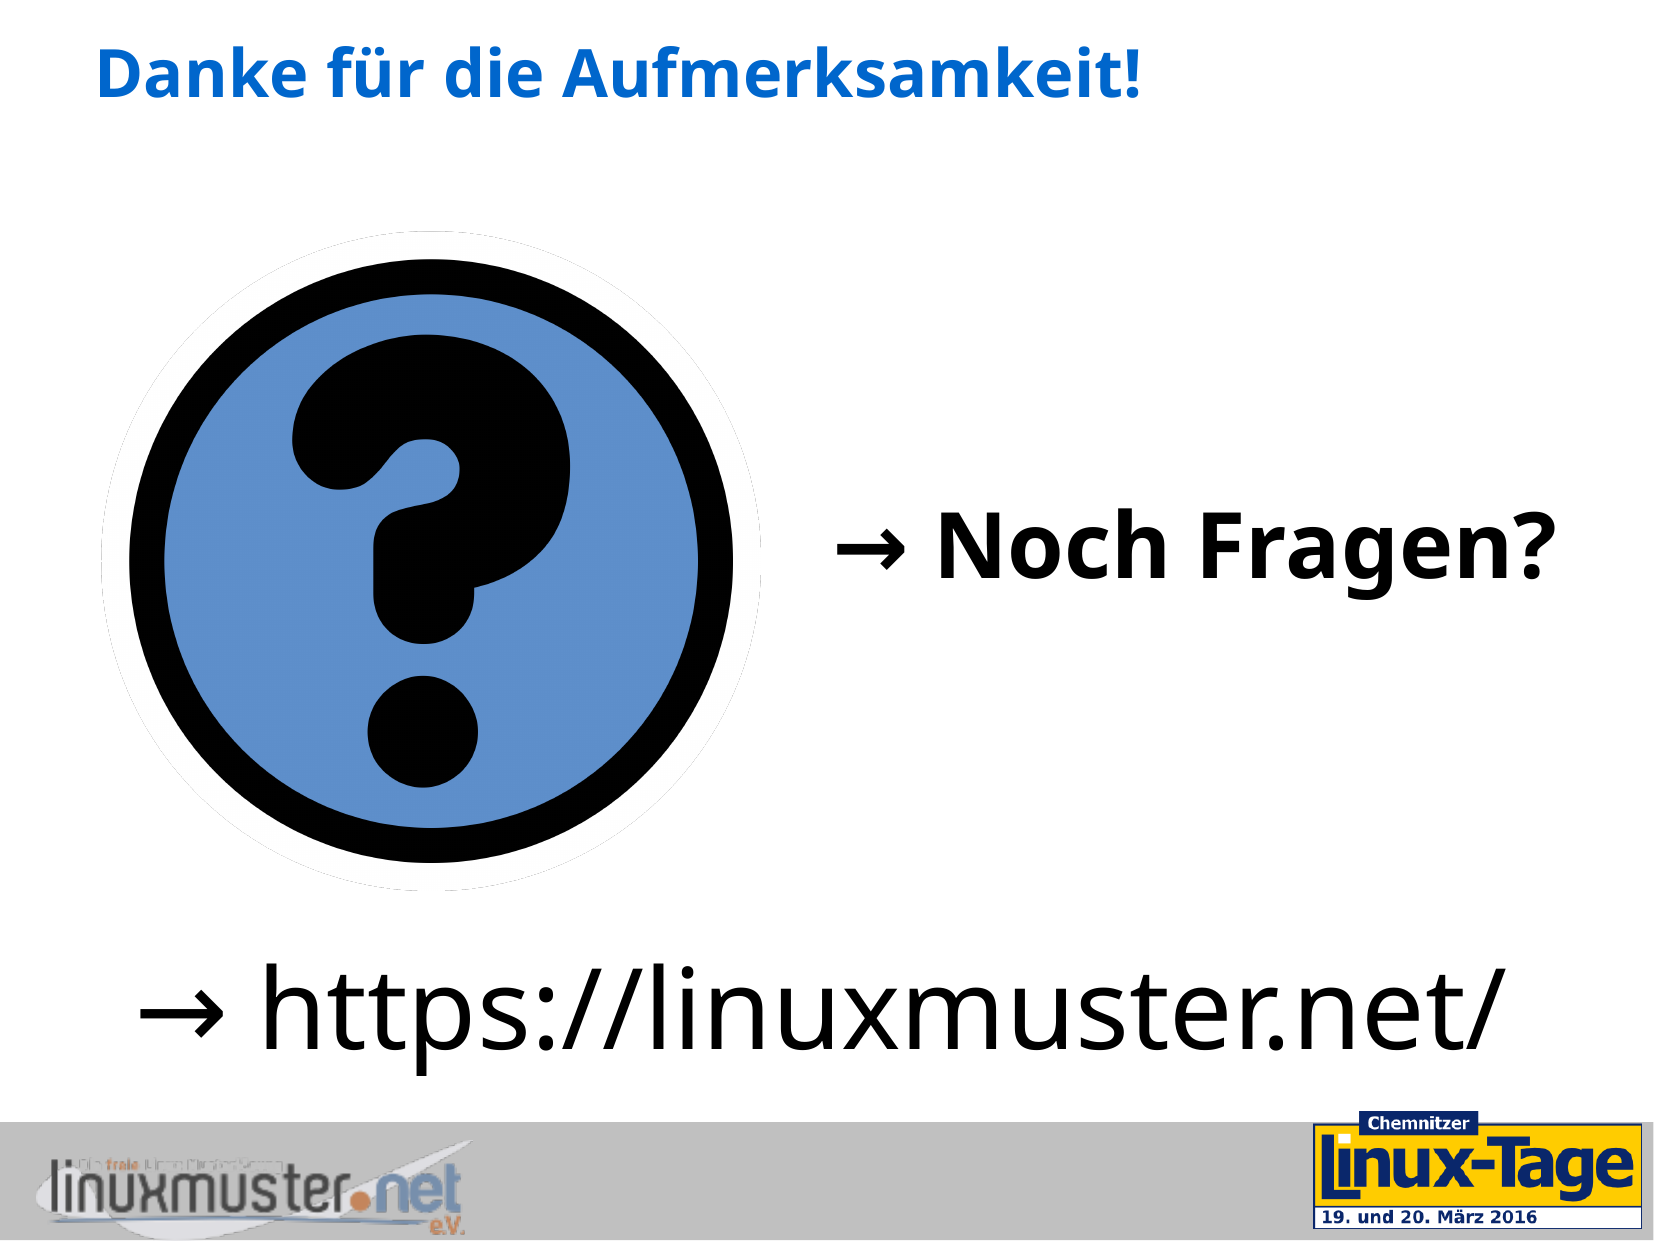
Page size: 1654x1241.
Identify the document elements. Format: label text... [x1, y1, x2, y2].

picture [94, 224, 768, 898]
text_box → https://linuxmuster.net/ [119, 921, 1501, 1063]
picture [1313, 1111, 1642, 1229]
title Danke für die Aufmerksamkeit! → Noch Fragen? [94, 76, 1583, 556]
picture [36, 1140, 473, 1241]
